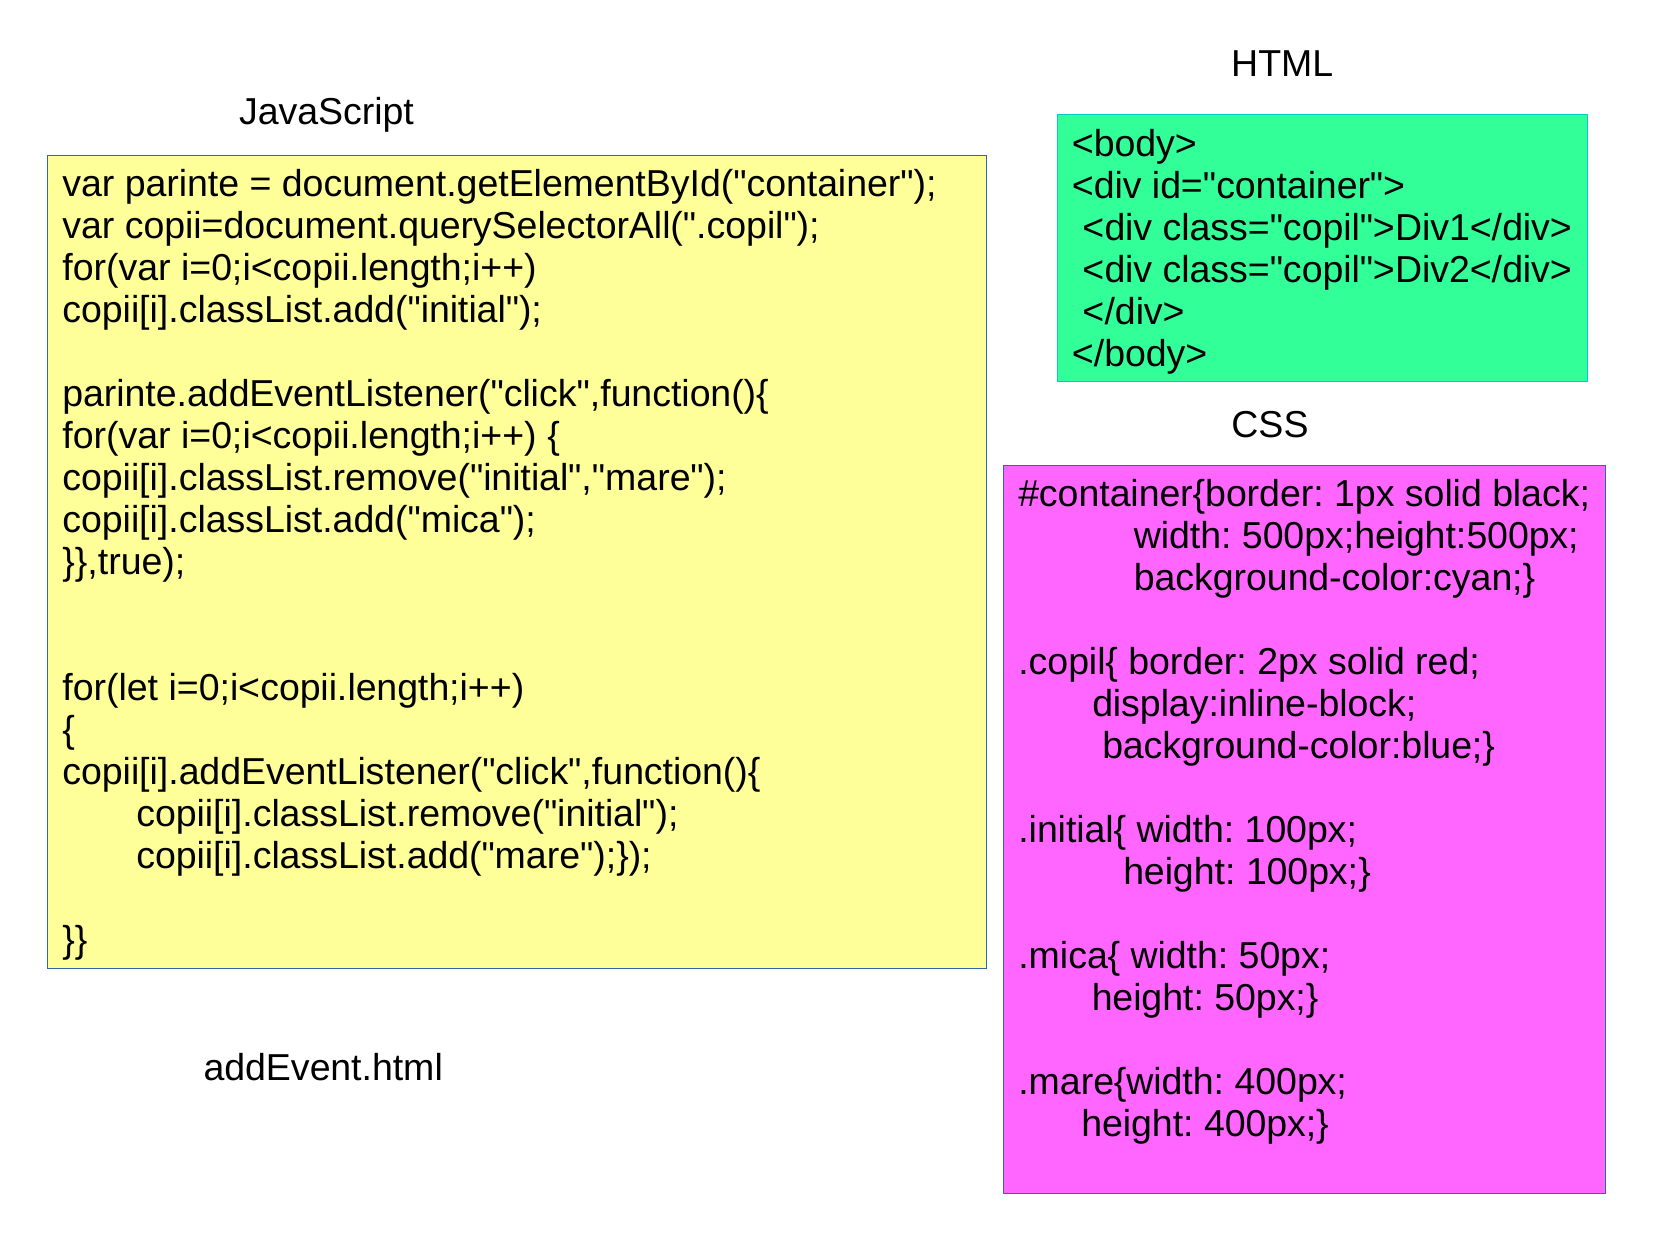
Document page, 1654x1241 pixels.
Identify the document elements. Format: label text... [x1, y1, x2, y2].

text_box HTML [1216, 35, 1349, 93]
text_box addEvent.html [188, 1039, 458, 1097]
text_box JavaScript [224, 82, 429, 140]
text_box <body> <div id="container"> <div class="copil">Div1</div> <div class="copil">Div2</div> </div> </body> [1057, 114, 1588, 382]
text_box #container{border: 1px solid black; width: 500px;height:500px; background-color:cyan;} .copil{ border: 2px solid red; display:inline-block; background-color:blue;} .initial{ width: 100px; height: 100px;} .mica{ width: 50px; height: 50px;} .mare{width: 400px; height: 400px;} [1003, 465, 1606, 1194]
text_box var parinte = document.getElementById("container"); var copii=document.querySelectorAll(".copil"); for(var i=0;i<copii.length;i++) copii[i].classList.add("initial"); parinte.addEventListener("click",function(){ for(var i=0;i<copii.length;i++) { copii[i].classList.remove("initial","mare"); copii[i].classList.add("mica"); }},true); for(let i=0;i<copii.length;i++) { copii[i].addEventListener("click",function(){ copii[i].classList.remove("initial"); copii[i].classList.add("mare");}); }} [47, 155, 987, 969]
text_box CSS [1216, 395, 1324, 453]
